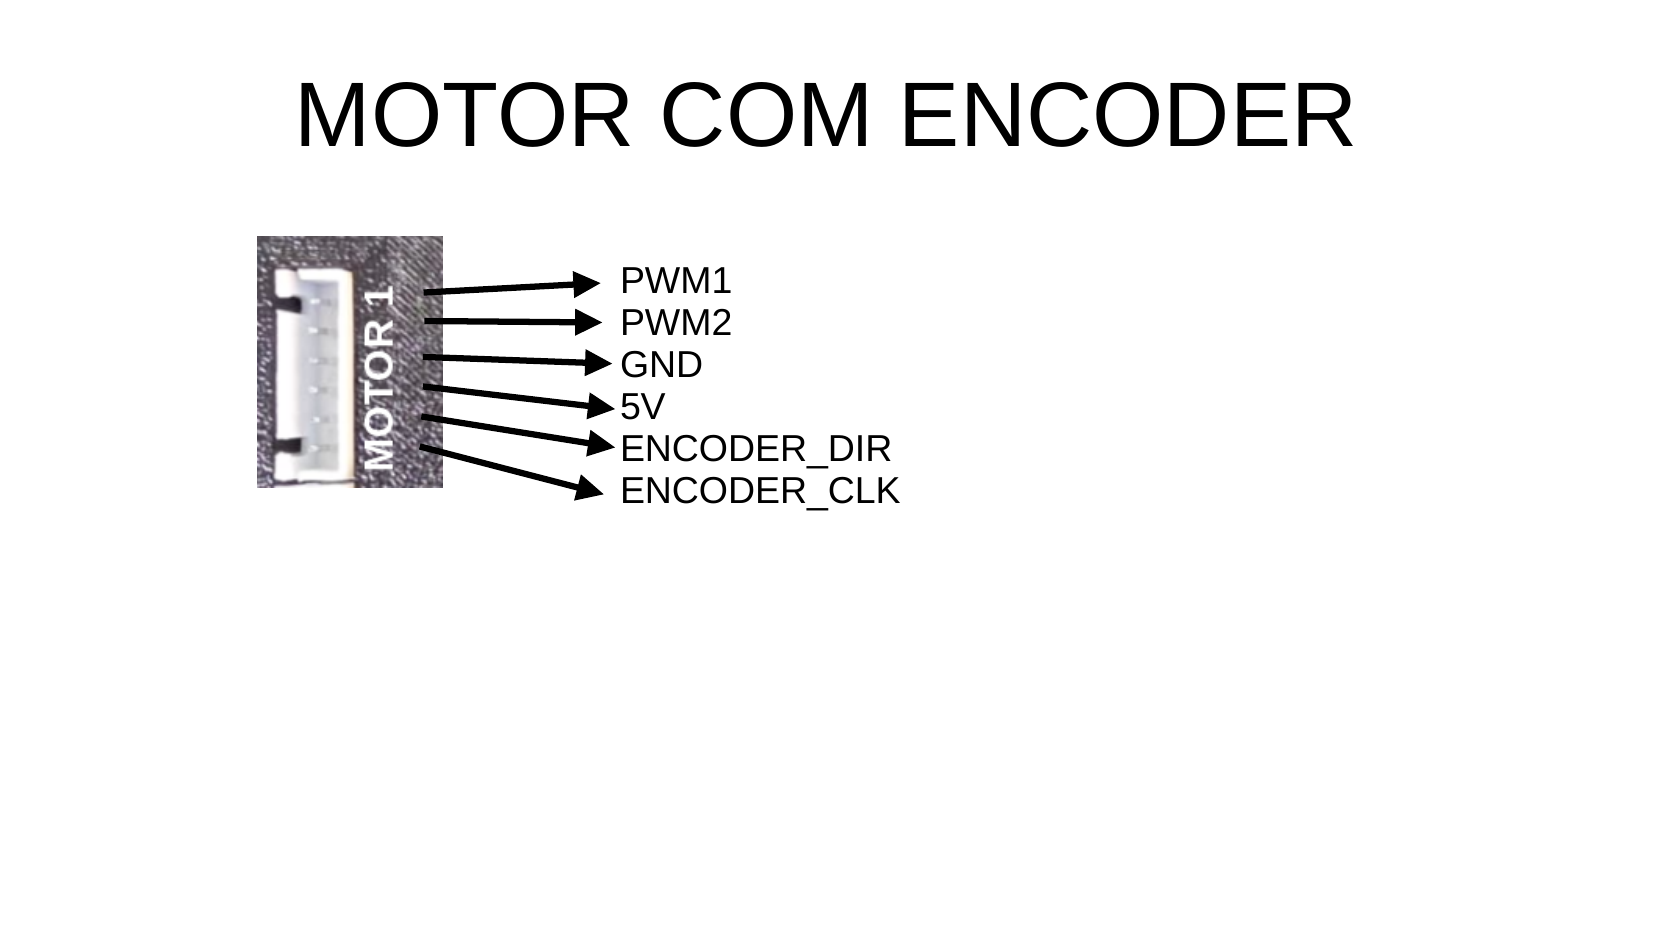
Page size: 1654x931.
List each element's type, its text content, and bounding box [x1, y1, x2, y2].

text_box PWM1 PWM2 GND 5V ENCODER_DIR ENCODER_CLK [605, 252, 1108, 520]
title MOTOR COM ENCODER [82, 37, 1571, 193]
picture [257, 236, 443, 488]
